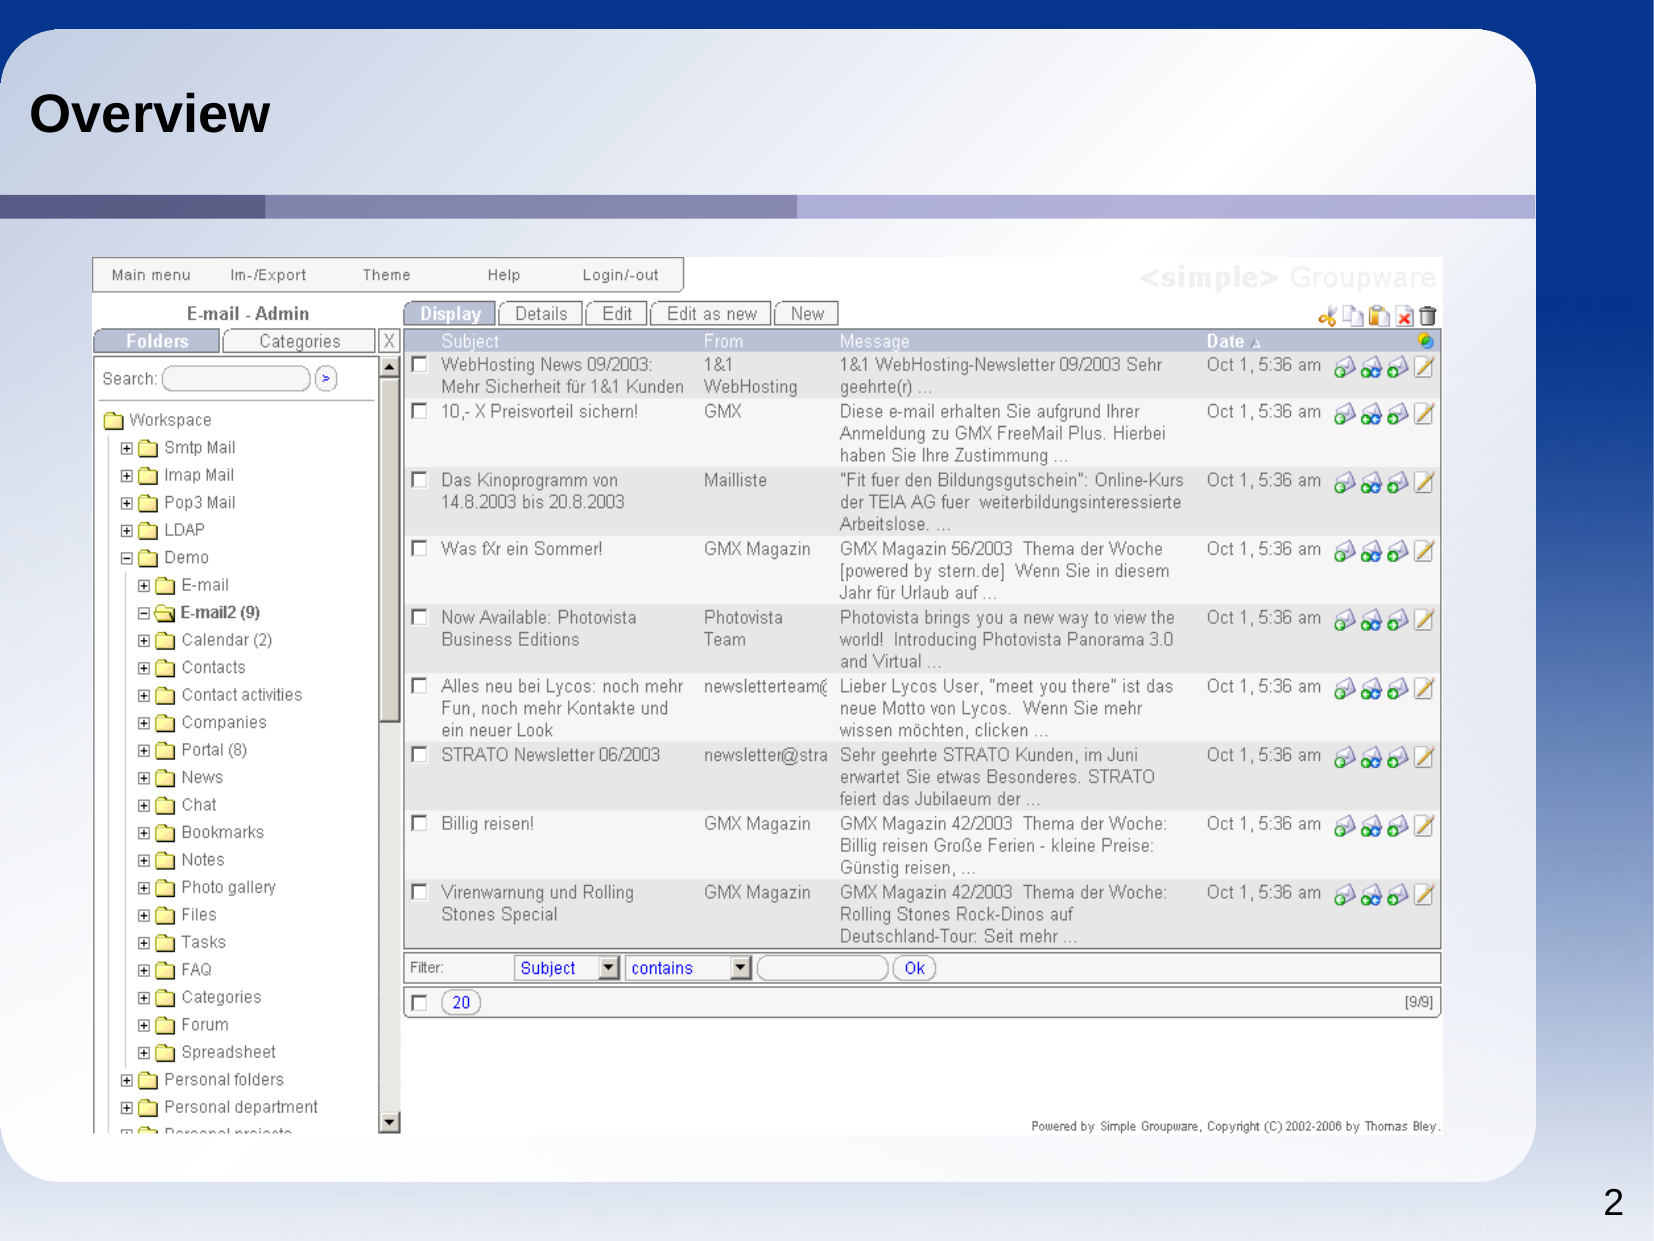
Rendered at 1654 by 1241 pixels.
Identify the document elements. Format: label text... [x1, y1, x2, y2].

picture [92, 257, 1443, 1136]
picture [0, 0, 1654, 1241]
title Overview [29, 49, 1506, 178]
